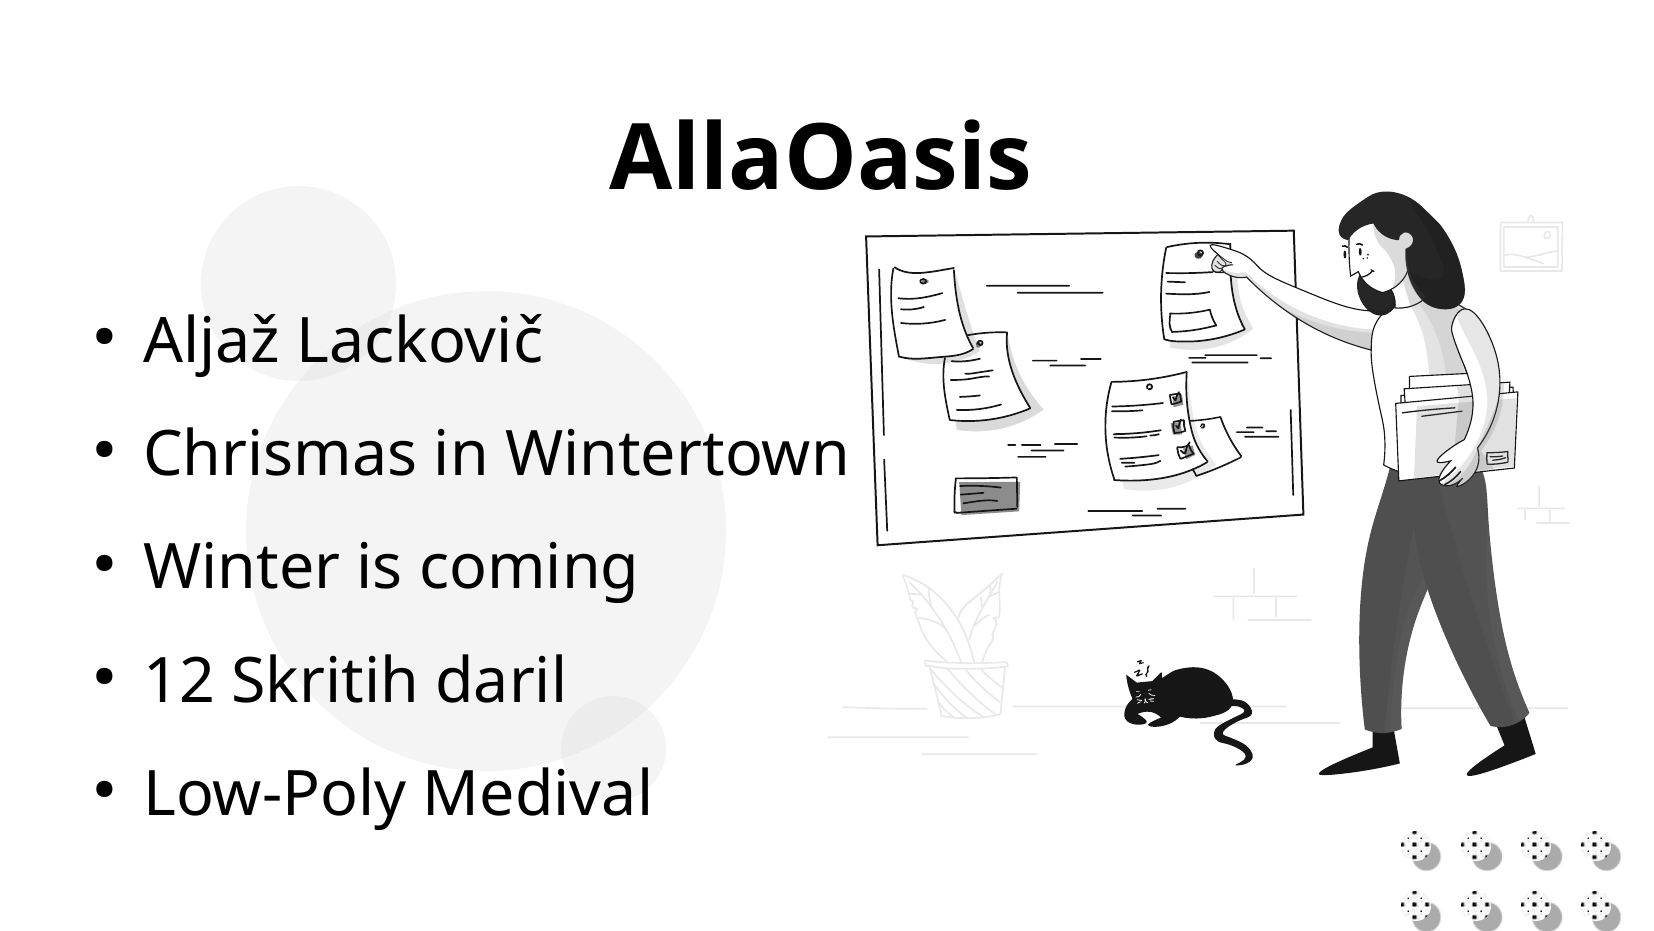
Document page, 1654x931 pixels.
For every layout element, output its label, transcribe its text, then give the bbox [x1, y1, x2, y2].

picture [1580, 830, 1612, 862]
title AllaOasis [76, 76, 1565, 233]
picture [1461, 890, 1492, 922]
picture [1461, 830, 1492, 862]
list Aljaž Lackovič Chrismas in Wintertown Winter is coming 12 Skritih daril Low-Poly Medival [76, 295, 1088, 835]
picture [1520, 831, 1552, 862]
picture [1400, 890, 1432, 922]
picture [1580, 890, 1612, 922]
picture [1520, 890, 1552, 922]
picture [1400, 830, 1432, 862]
